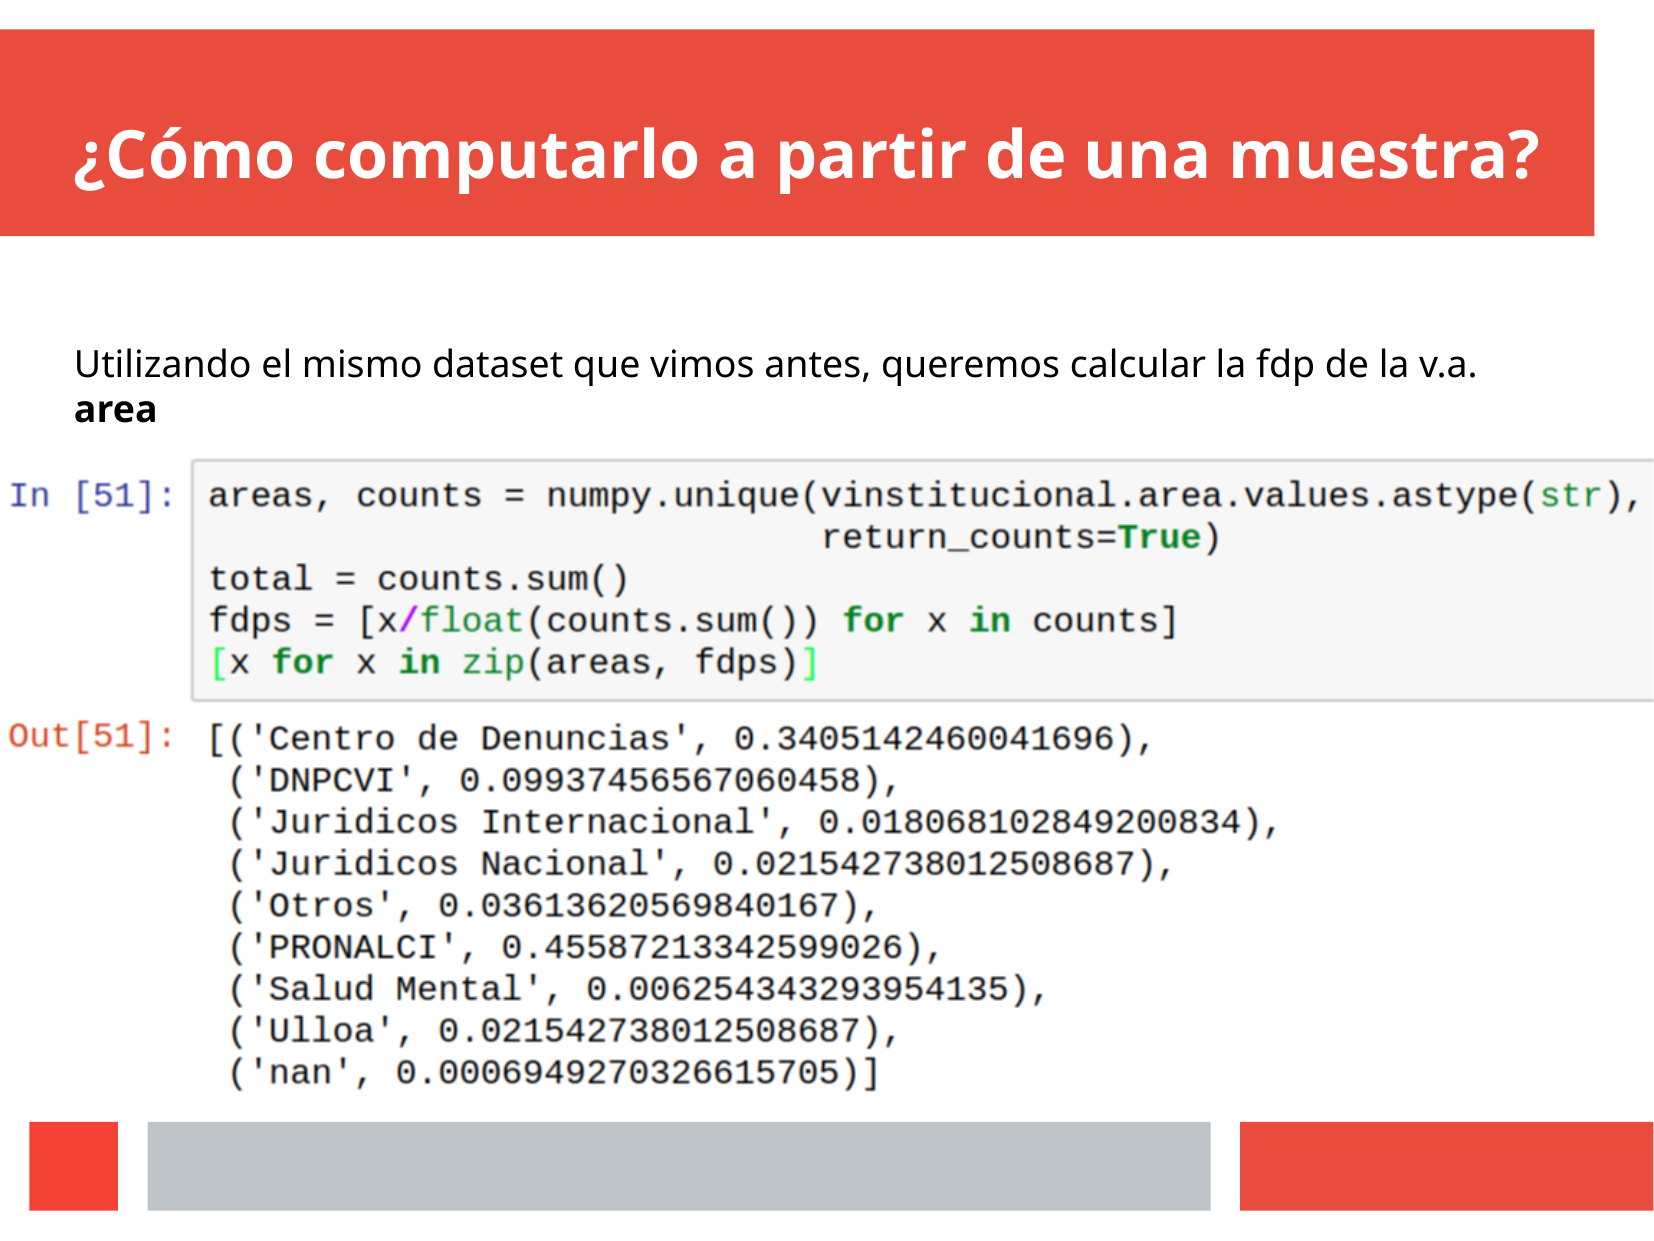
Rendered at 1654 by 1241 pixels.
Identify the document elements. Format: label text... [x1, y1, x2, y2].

subtitle Utilizando el mismo dataset que vimos antes, queremos calcular la fdp de la v.a. area [59, 324, 1565, 454]
picture [0, 454, 1654, 1103]
title ¿Cómo computarlo a partir de una muestra? [59, 59, 1595, 207]
